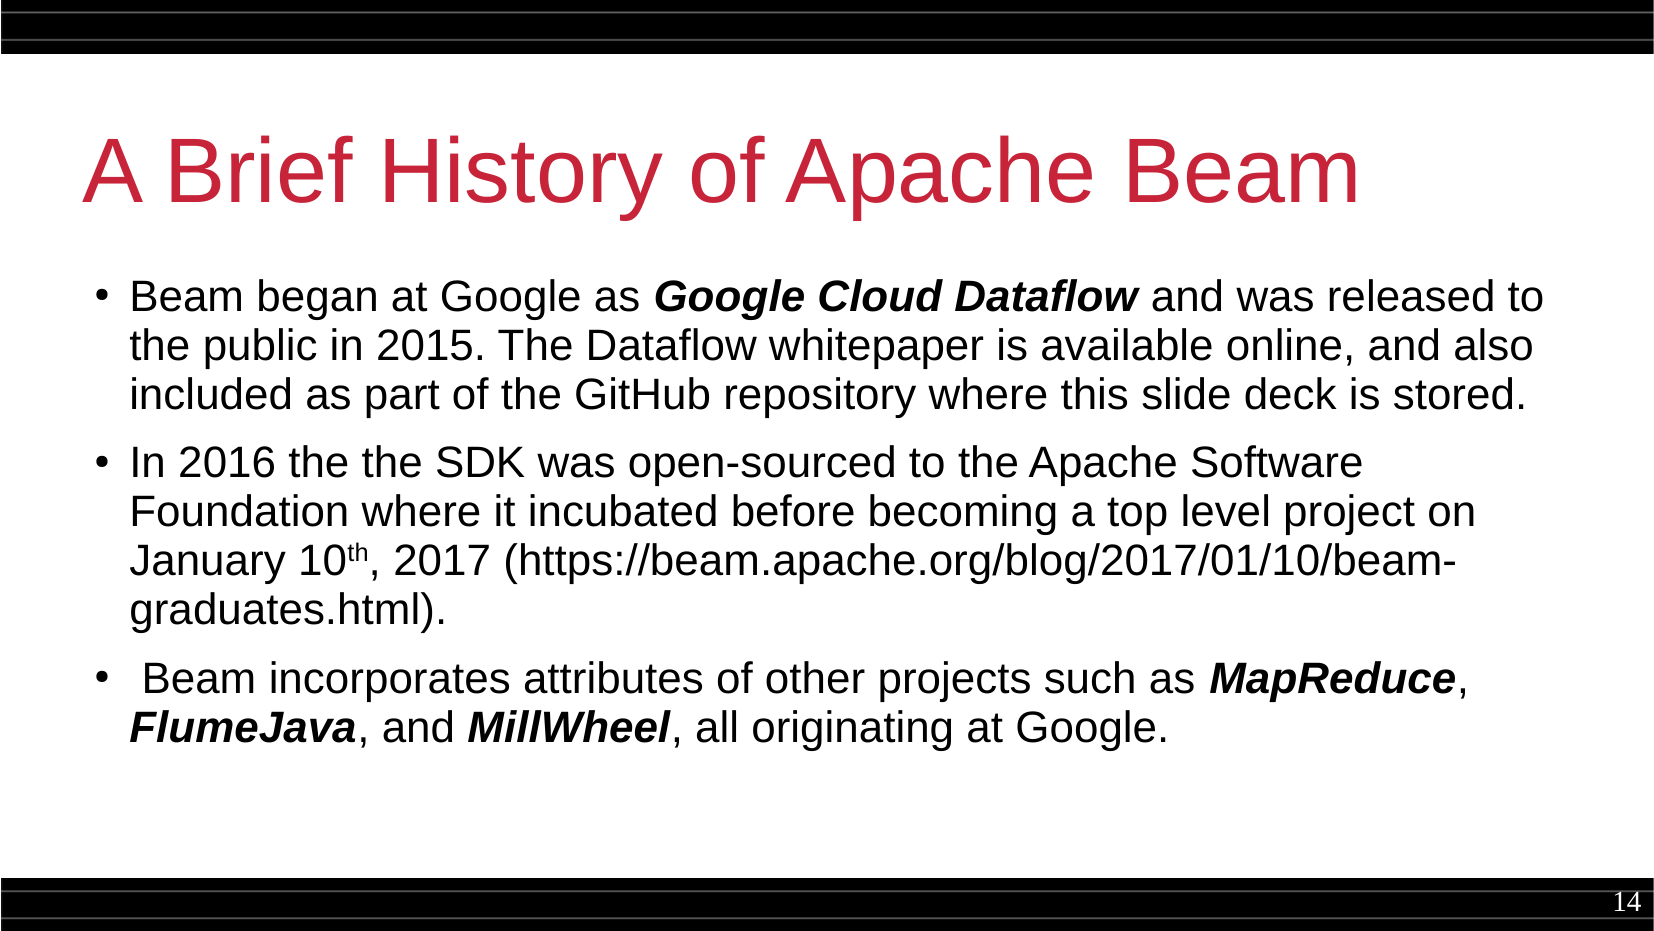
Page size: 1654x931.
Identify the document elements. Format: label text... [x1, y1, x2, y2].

picture [1, 0, 1654, 54]
list Beam began at Google as Google Cloud Dataflow and was released to the public in 2015. The Dataflow whitepaper is available online, and also included as part of the GitHub repository where this slide deck is stored. In 2016 the the SDK was open-sourced to the Apache Software Foundation where it incubated before becoming a top level project on January 10th, 2017 (https://beam.apache.org/blog/2017/01/10/beam-graduates.html). Beam incorporates attributes of other projects such as MapReduce, FlumeJava, and MillWheel, all originating at Google. [82, 271, 1571, 758]
title A Brief History of Apache Beam [82, 92, 1571, 249]
picture [1, 878, 1654, 931]
